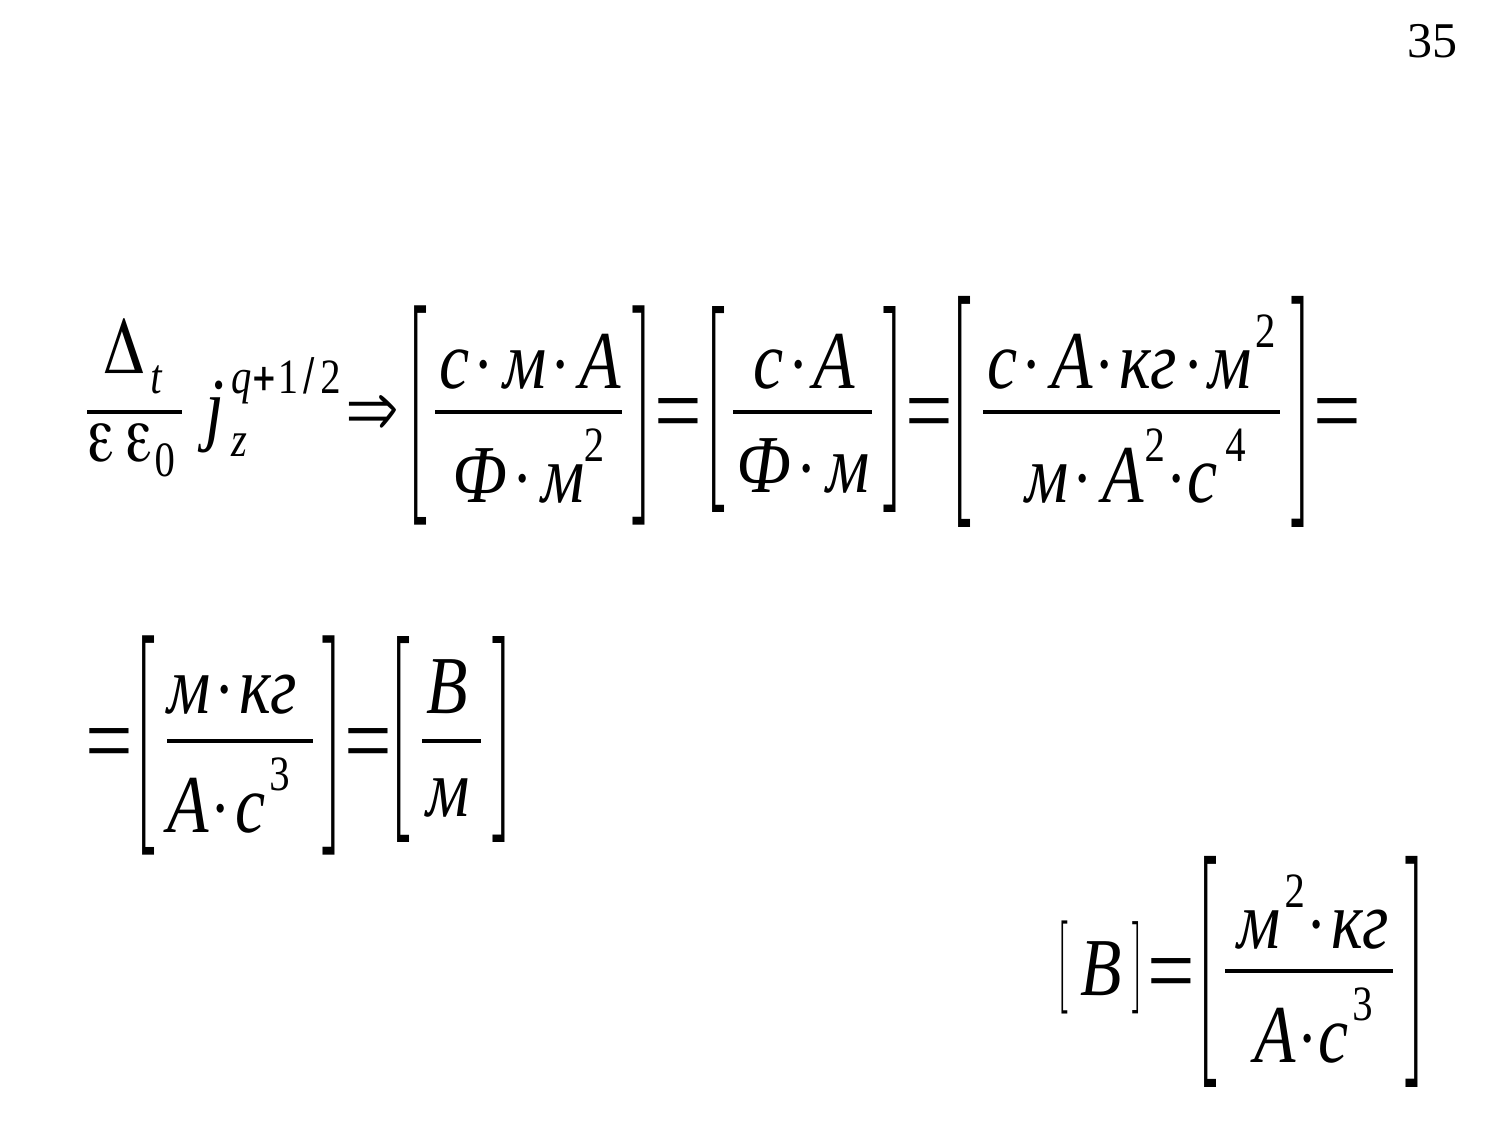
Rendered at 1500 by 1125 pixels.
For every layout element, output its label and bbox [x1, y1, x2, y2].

chart [65, 290, 1439, 1091]
